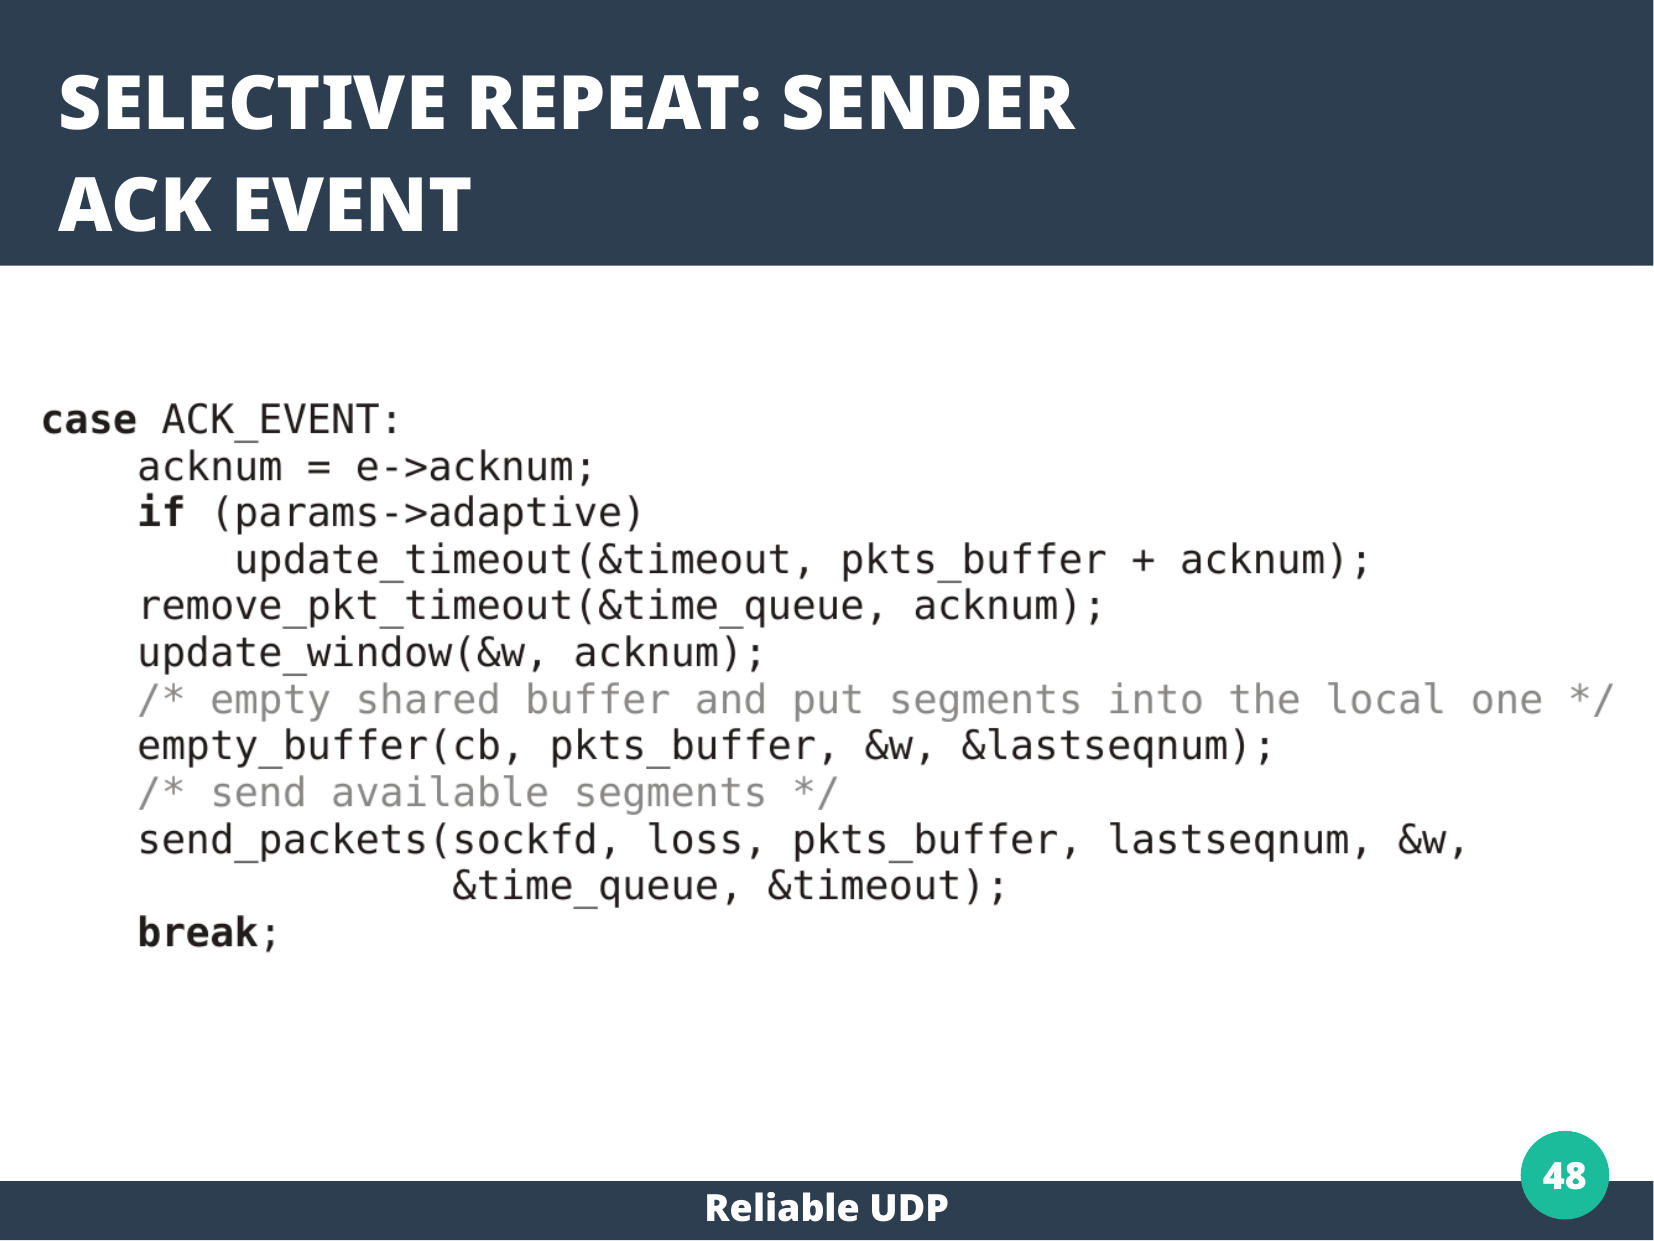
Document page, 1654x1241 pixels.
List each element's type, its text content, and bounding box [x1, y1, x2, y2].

title SELECTIVE REPEAT: SENDER ACK EVENT [59, 49, 1595, 207]
picture [35, 396, 1630, 981]
